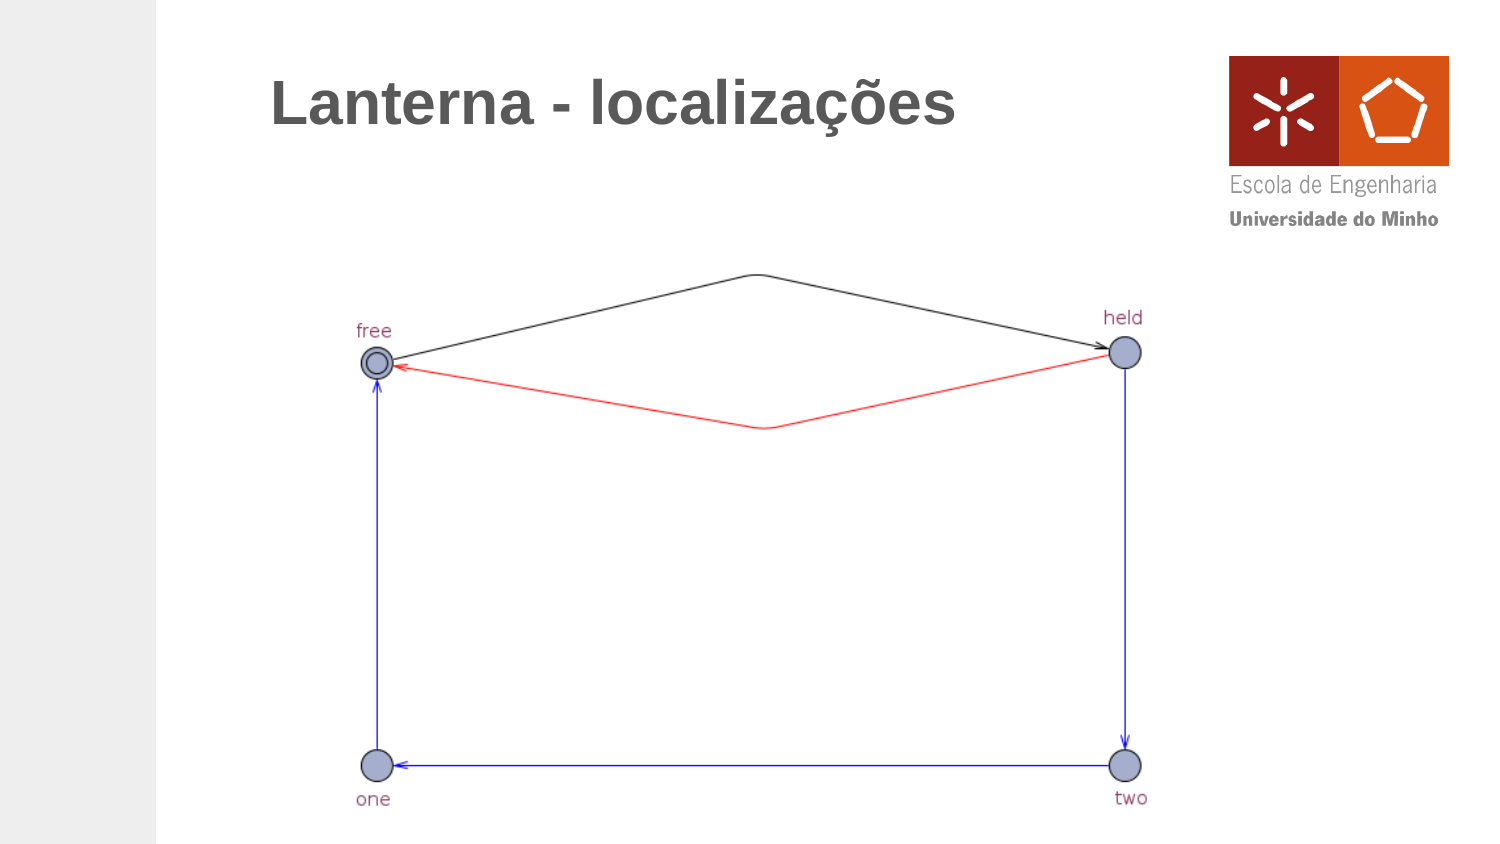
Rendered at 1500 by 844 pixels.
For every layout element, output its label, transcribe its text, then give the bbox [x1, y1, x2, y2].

picture [332, 264, 1168, 823]
picture [1229, 56, 1449, 227]
text_box [0, 0, 156, 844]
text_box Lanterna - localizações [255, 46, 1500, 236]
